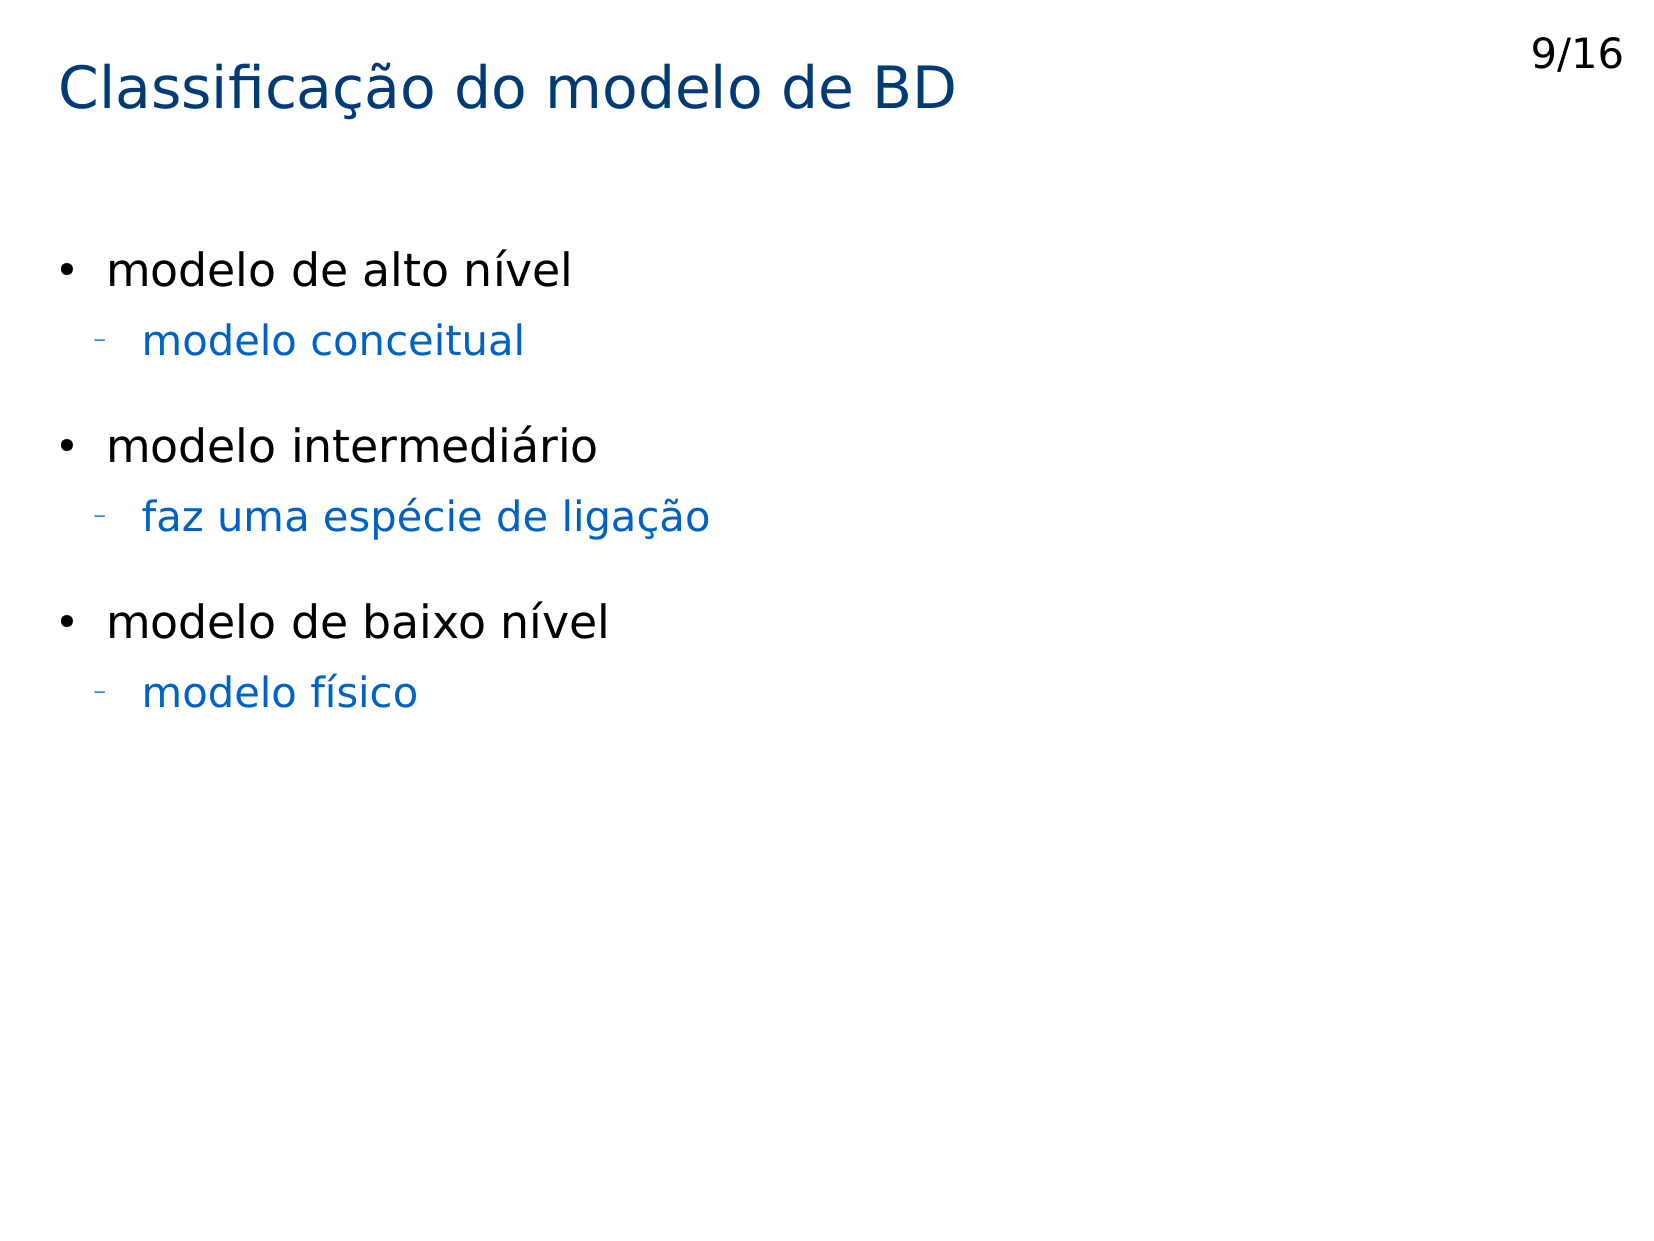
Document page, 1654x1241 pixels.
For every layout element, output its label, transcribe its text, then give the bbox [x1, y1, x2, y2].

title Classificação do modelo de BD [59, 29, 1506, 148]
list modelo de alto nível modelo conceitual modelo intermediário faz uma espécie de ligação modelo de baixo nível modelo físico [59, 236, 1595, 1211]
